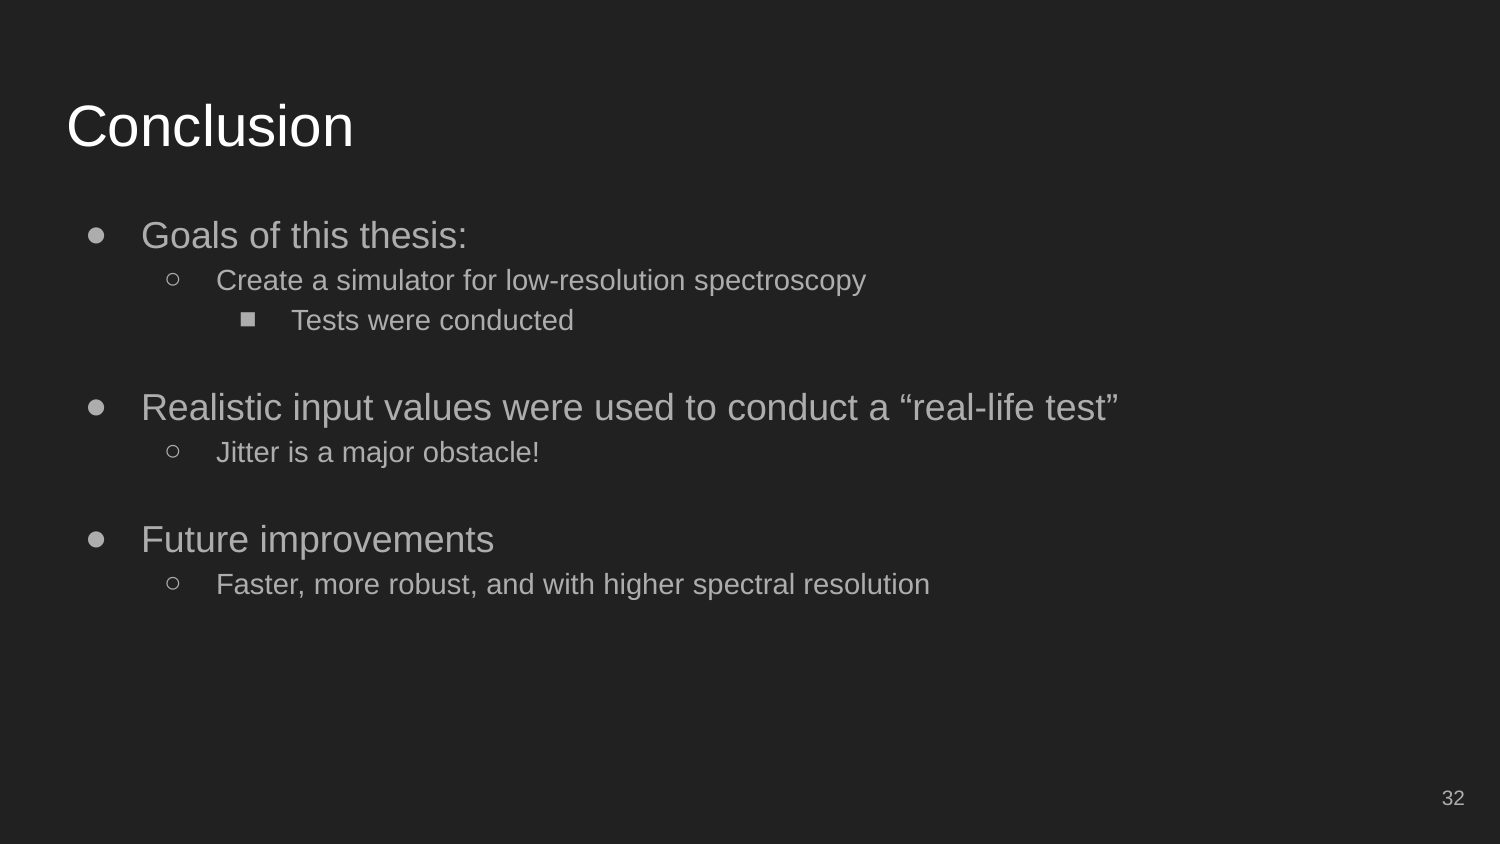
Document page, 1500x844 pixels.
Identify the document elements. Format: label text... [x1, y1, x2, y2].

list Goals of this thesis: Create a simulator for low-resolution spectroscopy Tests were conducted Realistic input values were used to conduct a “real-life test” Jitter is a major obstacle! Future improvements Faster, more robust, and with higher spectral resolution [51, 189, 1449, 750]
title Conclusion [51, 72, 1449, 167]
slide_number <number> [1389, 764, 1480, 830]
